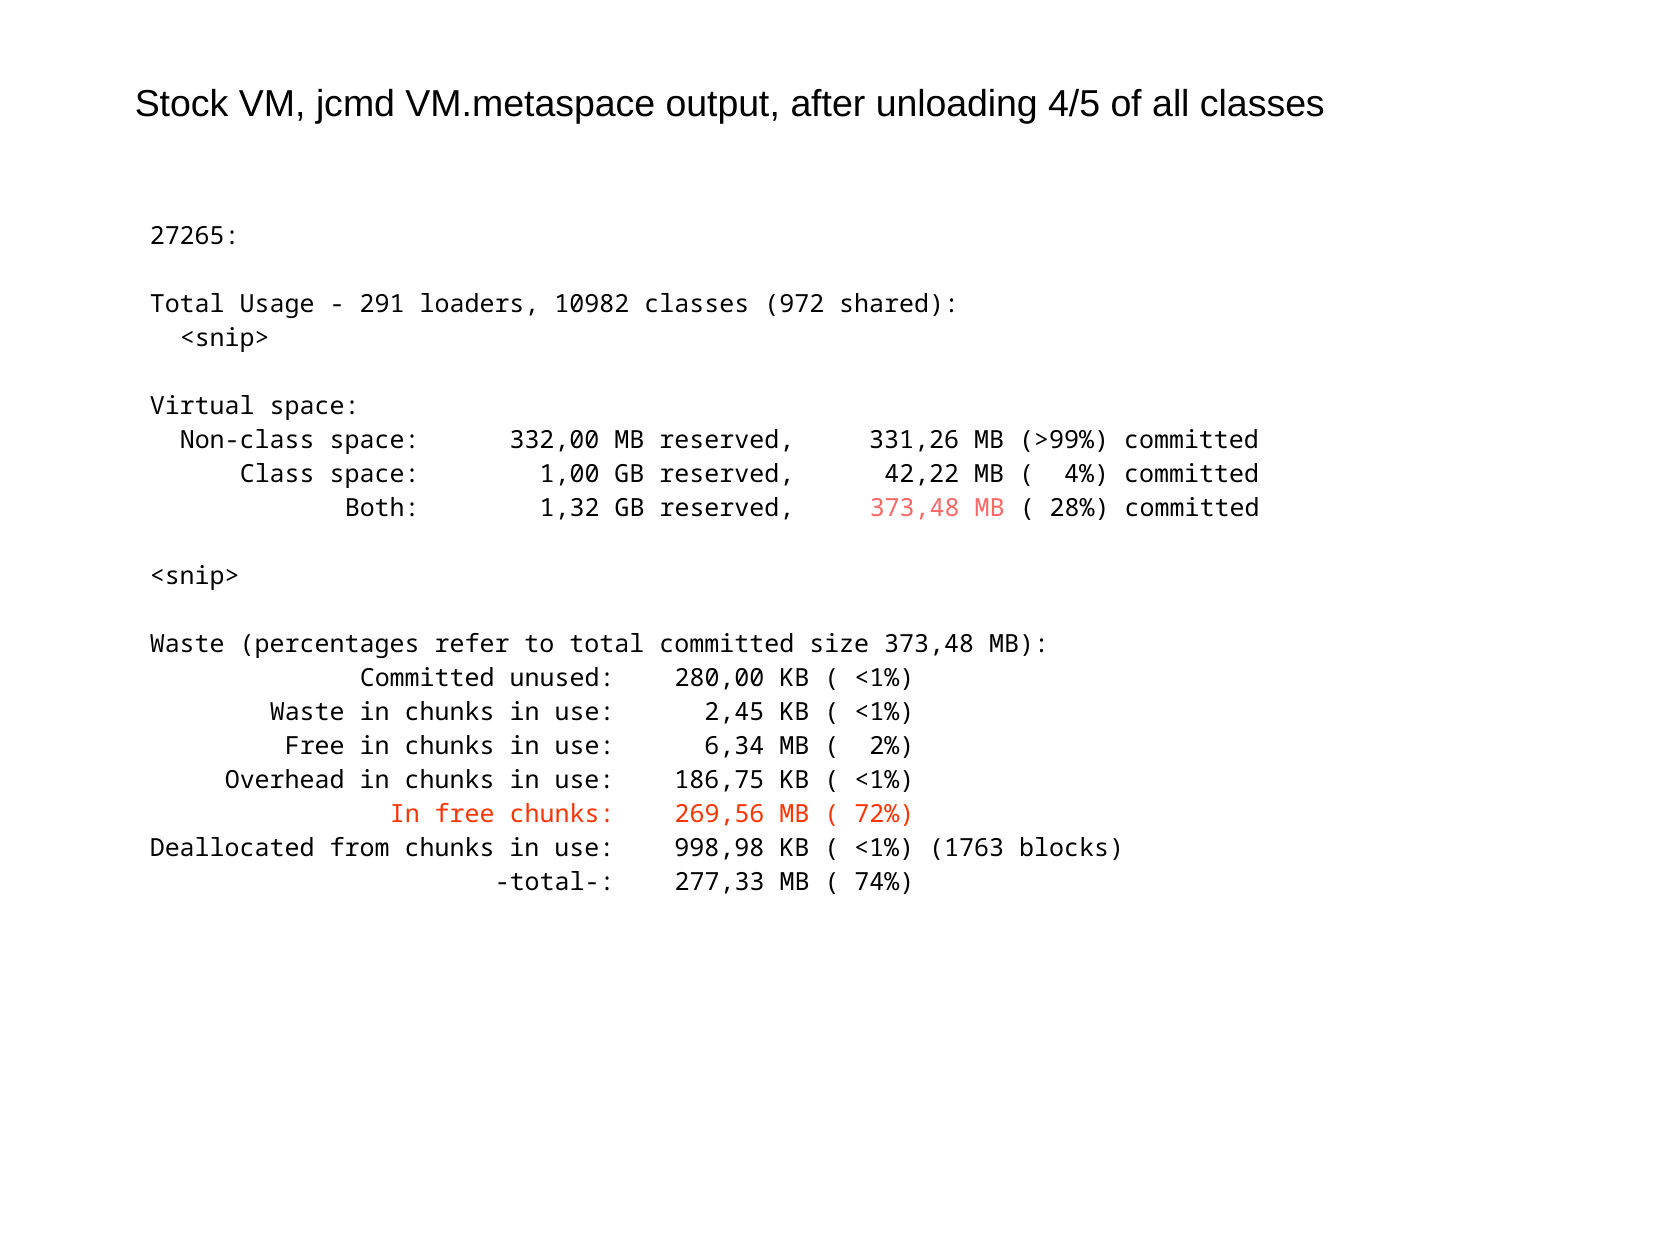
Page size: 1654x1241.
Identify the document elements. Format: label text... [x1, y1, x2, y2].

text_box Stock VM, jcmd VM.metaspace output, after unloading 4/5 of all classes [120, 75, 1341, 132]
text_box 27265: Total Usage - 291 loaders, 10982 classes (972 shared): <snip> Virtual space: Non-class space: 332,00 MB reserved, 331,26 MB (>99%) committed Class space: 1,00 GB reserved, 42,22 MB ( 4%) committed Both: 1,32 GB reserved, 373,48 MB ( 28%) committed <snip> Waste (percentages refer to total committed size 373,48 MB): Committed unused: 280,00 KB ( <1%) Waste in chunks in use: 2,45 KB ( <1%) Free in chunks in use: 6,34 MB ( 2%) Overhead in chunks in use: 186,75 KB ( <1%) In free chunks: 269,56 MB ( 72%) Deallocated from chunks in use: 998,98 KB ( <1%) (1763 blocks) -total-: 277,33 MB ( 74%) [135, 210, 1291, 1008]
